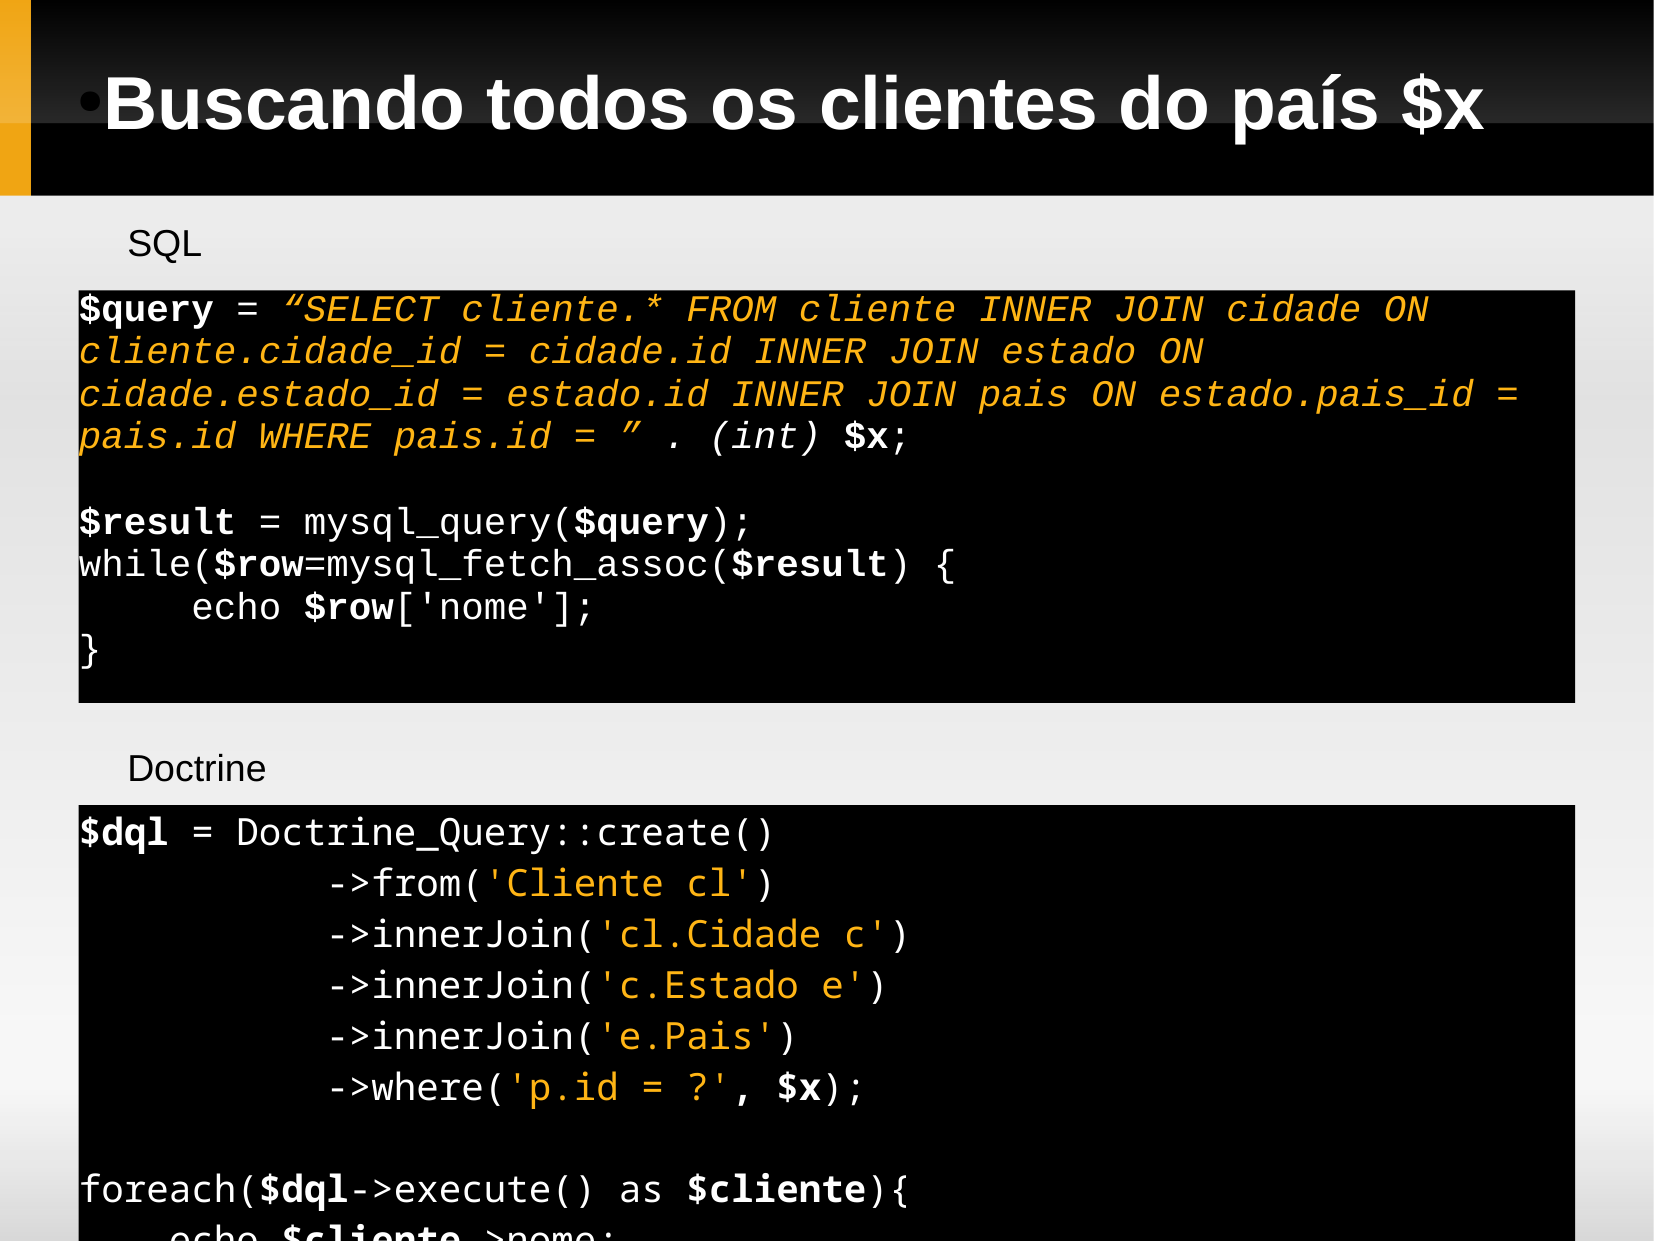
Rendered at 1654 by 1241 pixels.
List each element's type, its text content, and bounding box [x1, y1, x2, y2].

list $dql = Doctrine_Query::create() ->from('Cliente cl') ->innerJoin('cl.Cidade c') ->innerJoin('c.Estado e') ->innerJoin('e.Pais') ->where('p.id = ?', $x); foreach($dql->execute() as $cliente){ echo $cliente->nome; } [78, 805, 1576, 1181]
list $query = “SELECT cliente.* FROM cliente INNER JOIN cidade ON cliente.cidade_id = cidade.id INNER JOIN estado ON cidade.estado_id = estado.id INNER JOIN pais ON estado.pais_id = pais.id WHERE pais.id = ” . (int) $x; $result = mysql_query($query); while($row=mysql_fetch_assoc($result) { echo $row['nome']; } [78, 290, 1576, 703]
list [82, 703, 809, 805]
text_box Doctrine [112, 740, 282, 816]
title Buscando todos os clientes do país $x [76, 0, 1565, 208]
picture [0, 0, 1654, 1241]
text_box SQL [112, 215, 218, 273]
